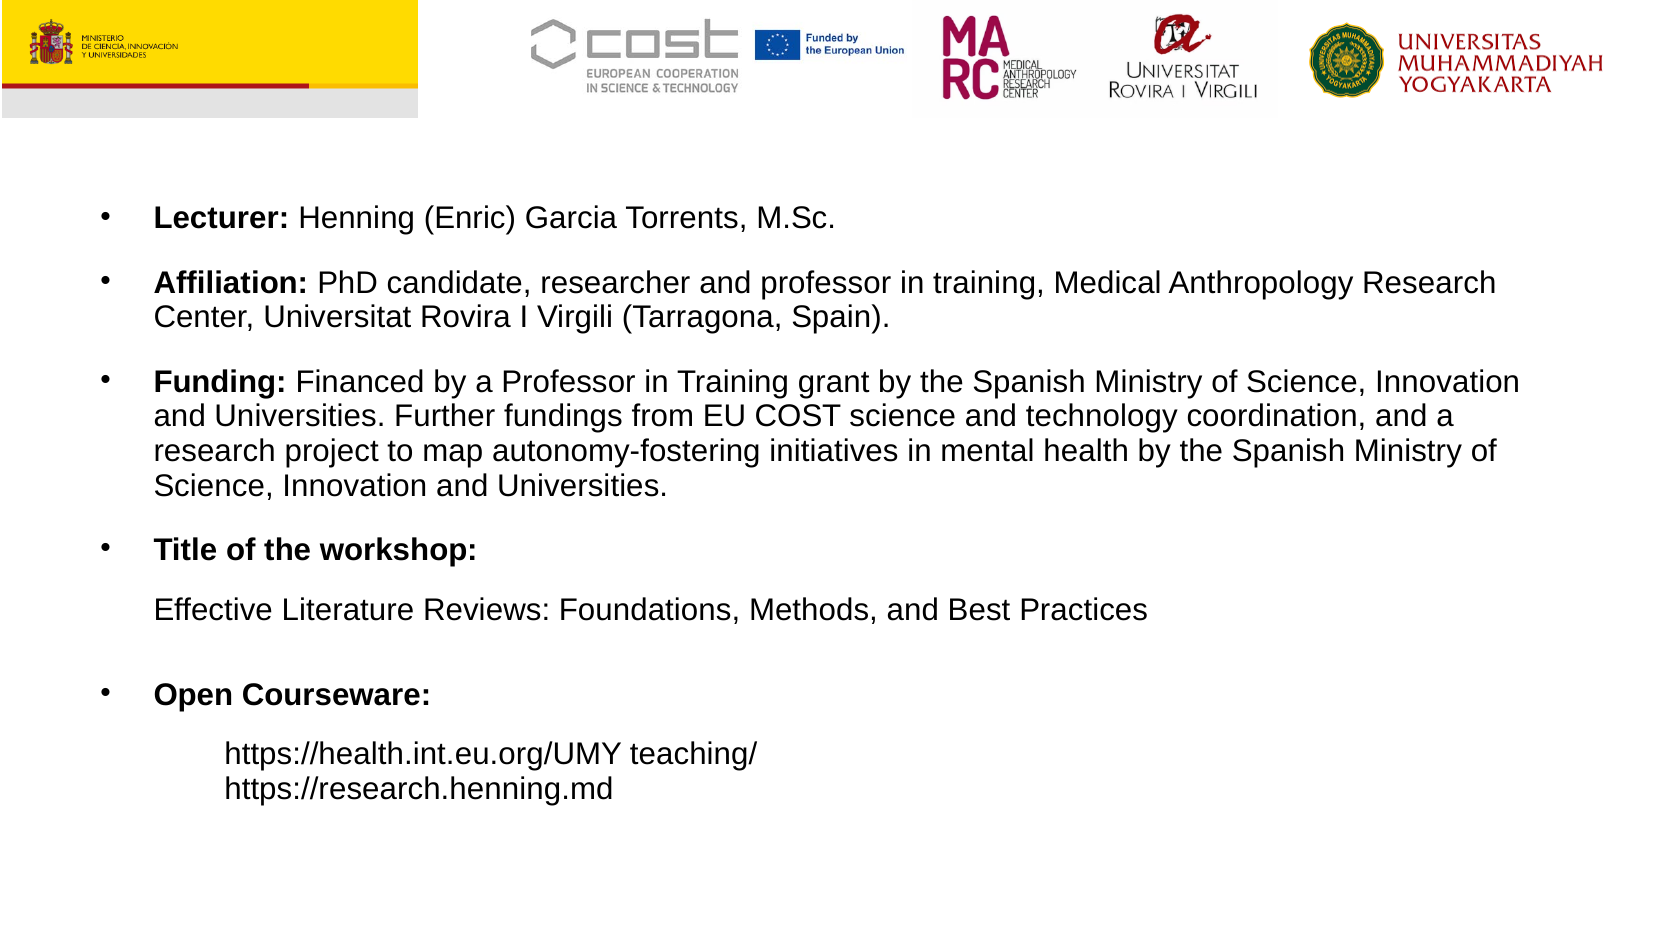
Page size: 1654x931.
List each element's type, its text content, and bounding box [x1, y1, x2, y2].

text_box Lecturer: Henning (Enric) Garcia Torrents, M.Sc. Affiliation: PhD candidate, researcher and professor in training, Medical Anthropology Research Center, Universitat Rovira I Virgili (Tarragona, Spain). Funding: Financed by a Professor in Training grant by the Spanish Ministry of Science, Innovation and Universities. Further fundings from EU COST science and technology coordination, and a research project to map autonomy-fostering initiatives in mental health by the Spanish Ministry of Science, Innovation and Universities. Title of the workshop: Effective Literature Reviews: Foundations, Methods, and Best Practices Open Courseware: https://health.int.eu.org/UMY teaching/ https://research.henning.md [82, 200, 1552, 845]
picture [2, 0, 1278, 119]
picture [1302, 14, 1613, 112]
